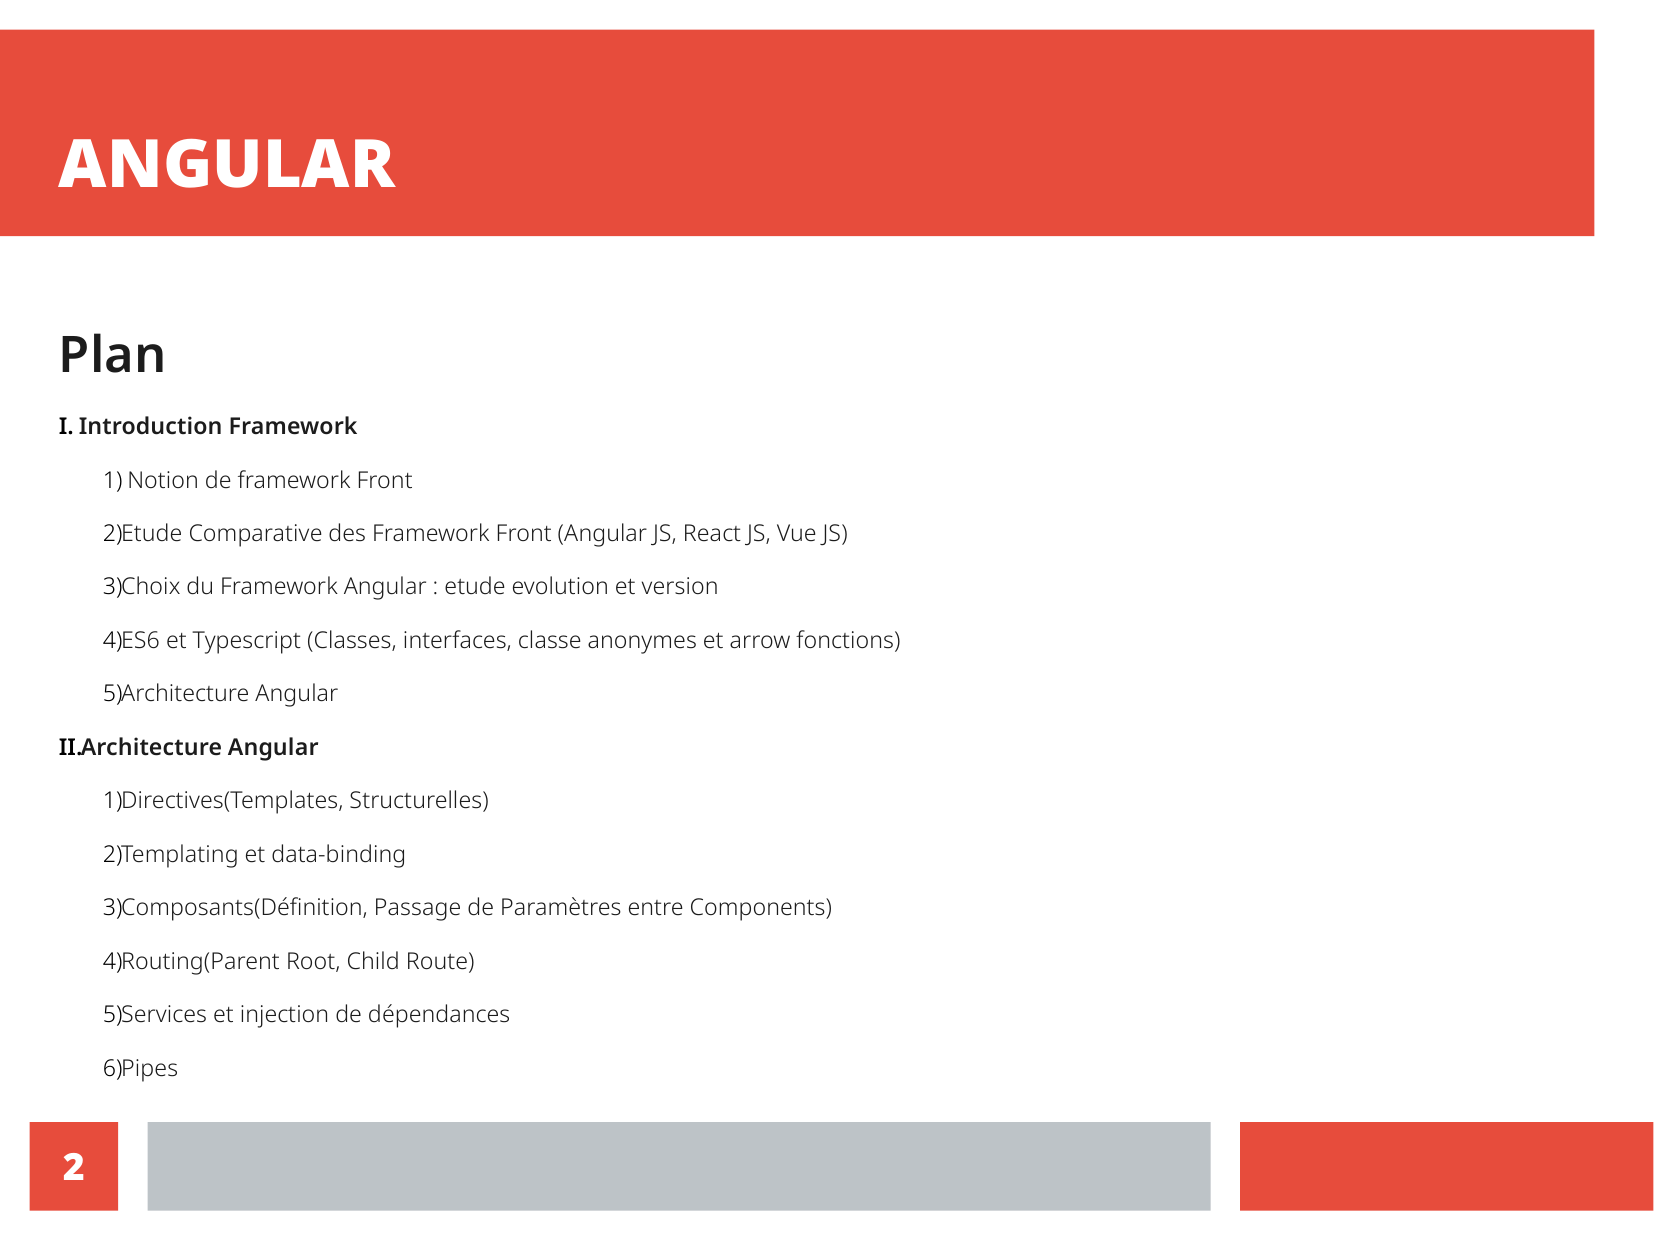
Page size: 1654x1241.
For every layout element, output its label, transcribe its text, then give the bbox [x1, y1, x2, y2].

title ANGULAR [59, 59, 1595, 207]
list Plan Introduction Framework Notion de framework Front Etude Comparative des Framework Front (Angular JS, React JS, Vue JS) Choix du Framework Angular : etude evolution et version ES6 et Typescript (Classes, interfaces, classe anonymes et arrow fonctions) Architecture Angular Architecture Angular Directives(Templates, Structurelles) Templating et data-binding Composants(Définition, Passage de Paramètres entre Components) Routing(Parent Root, Child Route) Services et injection de dépendances Pipes [59, 318, 1565, 1087]
